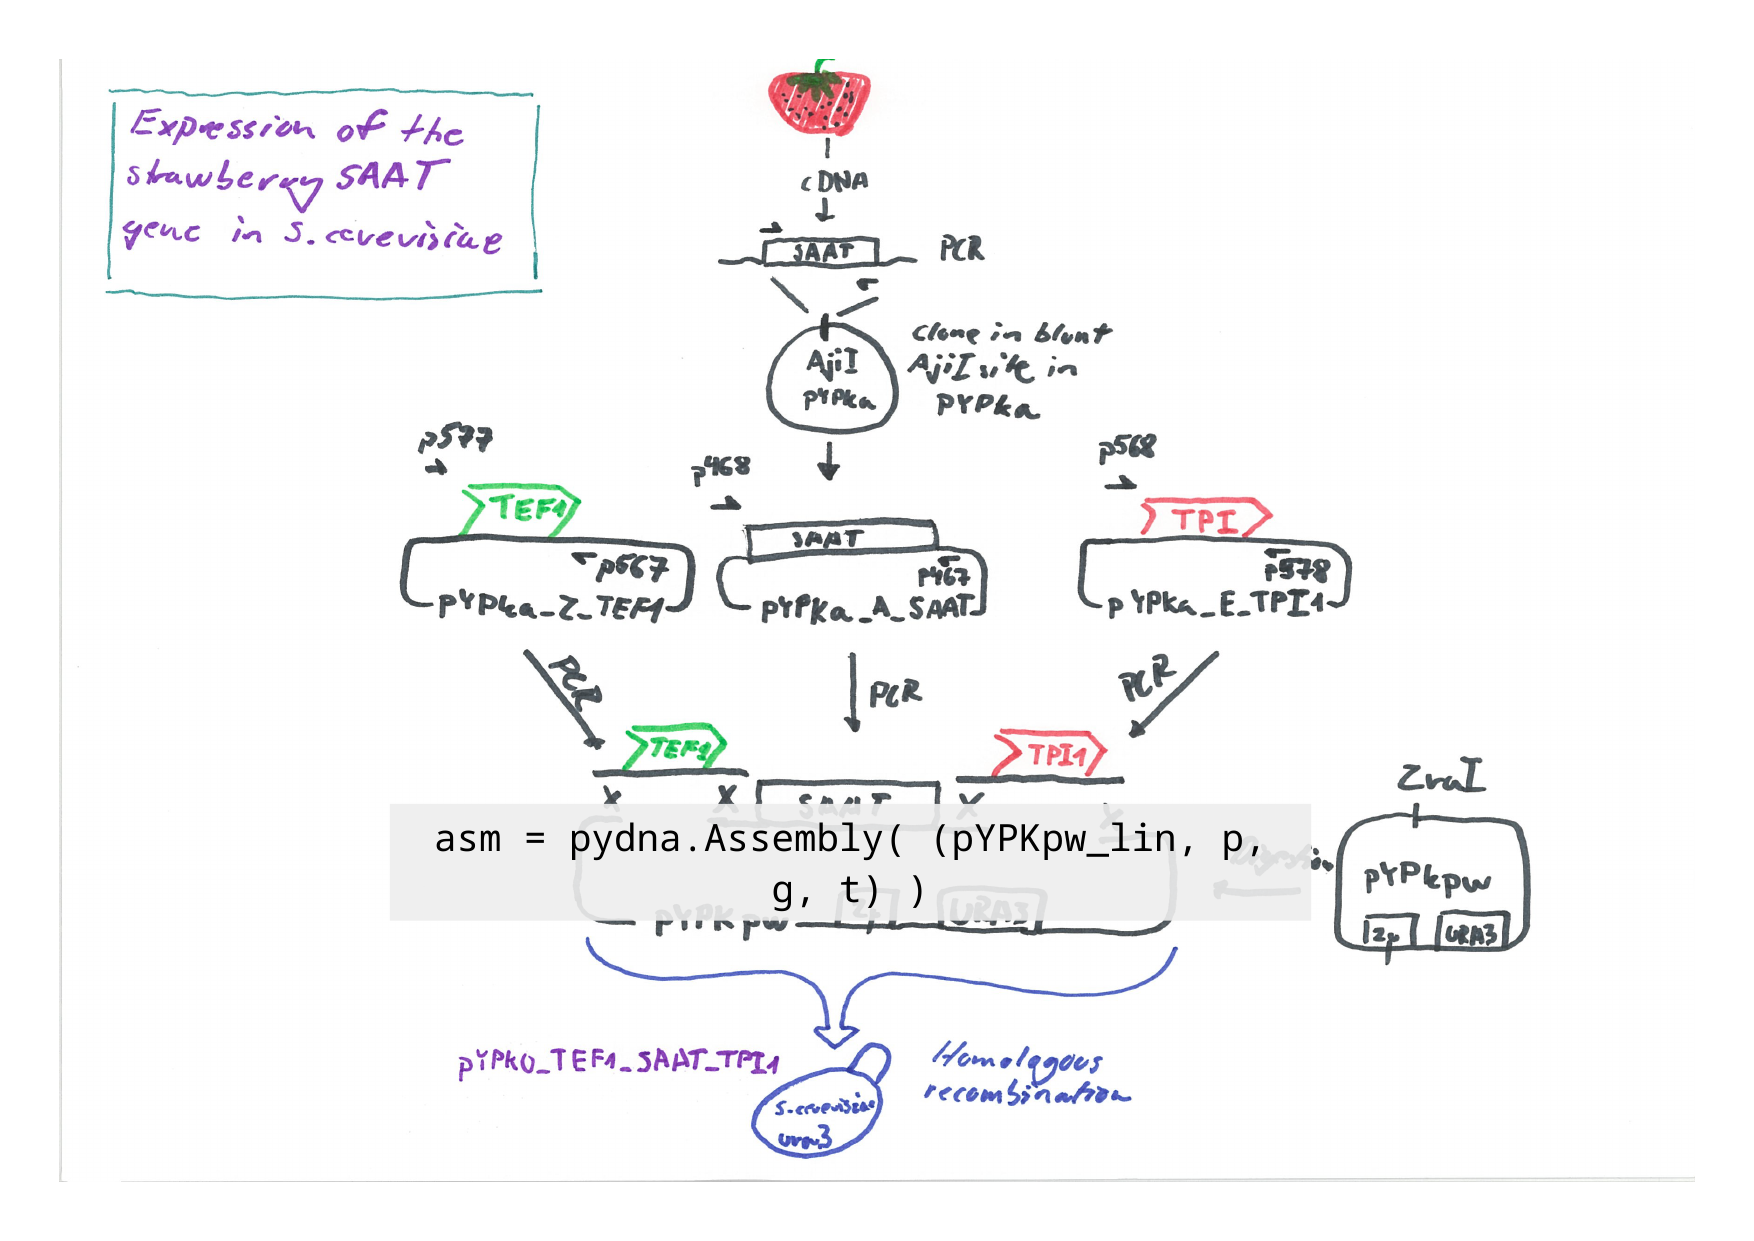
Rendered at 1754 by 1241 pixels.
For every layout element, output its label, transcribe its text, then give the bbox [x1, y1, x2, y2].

picture [59, 59, 1695, 1182]
text_box asm = pydna.Assembly( (pYPKpw_lin, p, g, t) ) [389, 829, 1312, 895]
